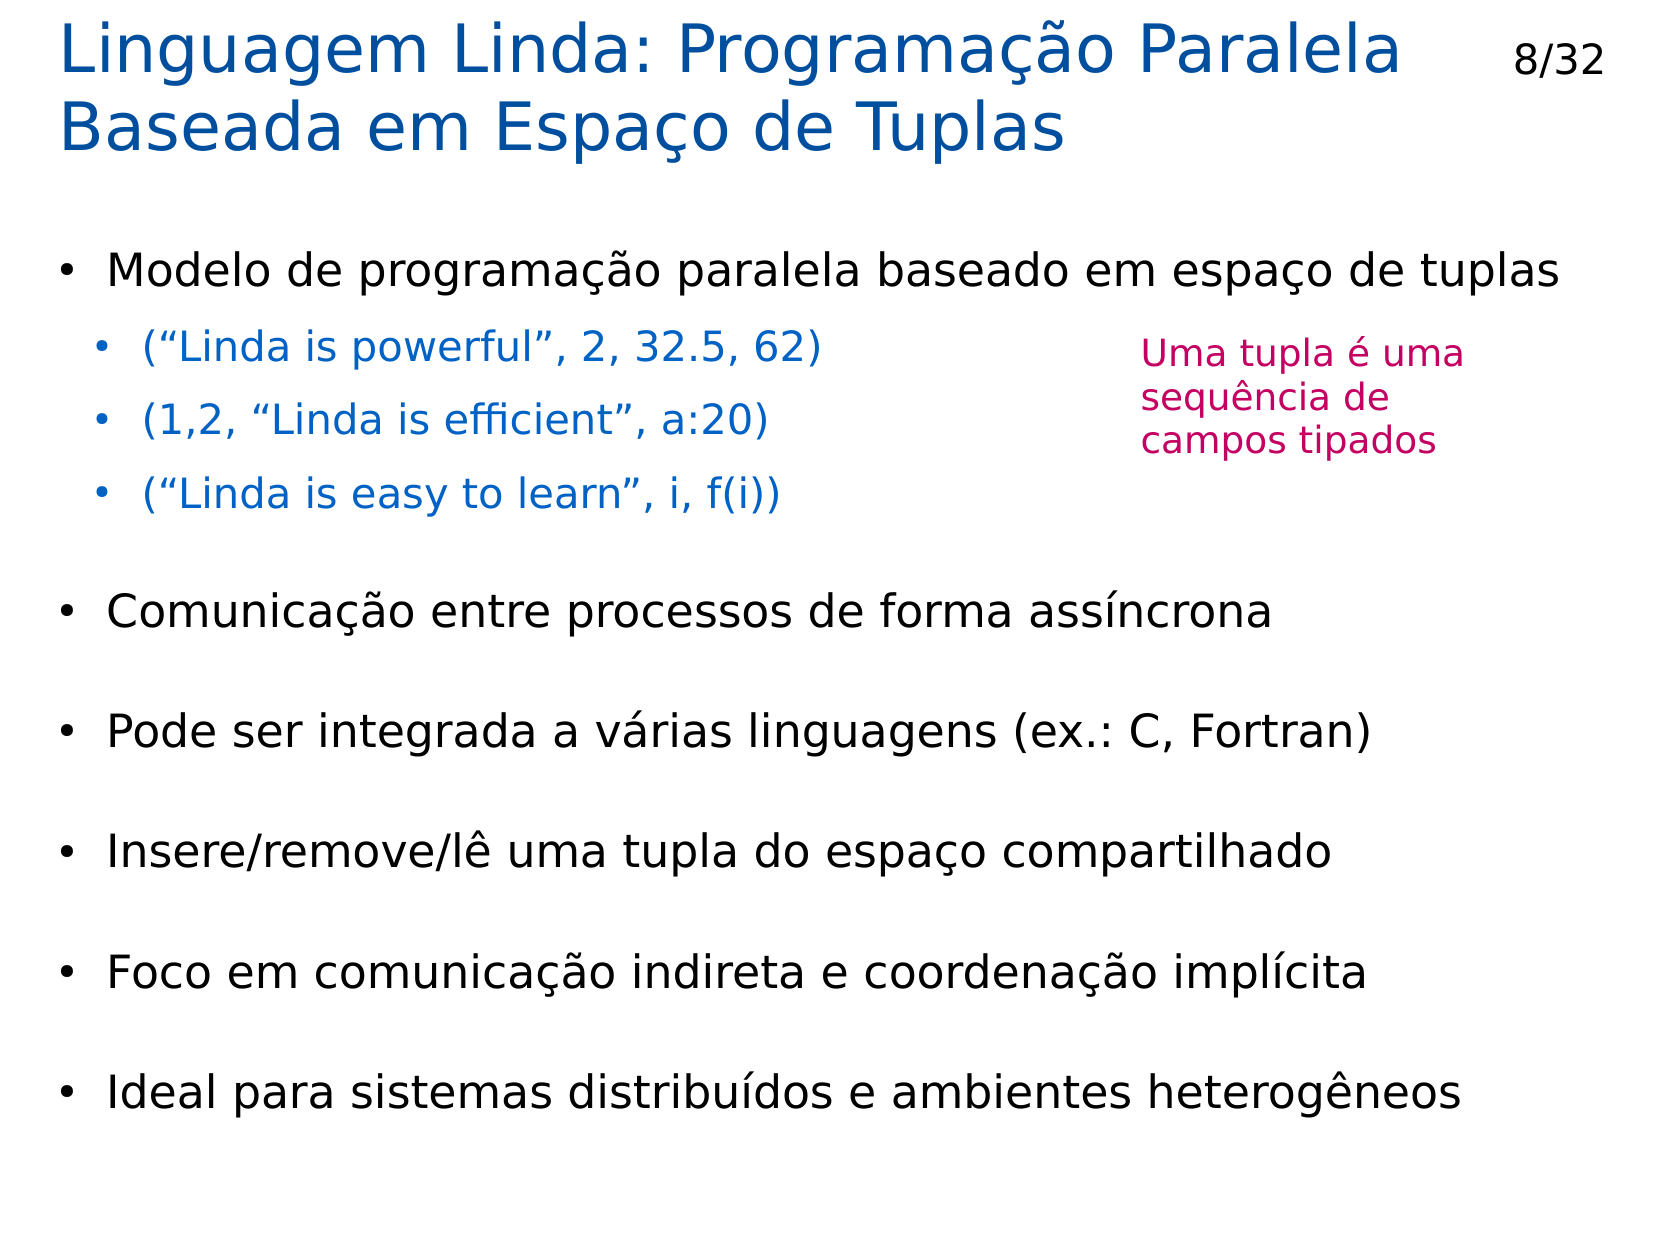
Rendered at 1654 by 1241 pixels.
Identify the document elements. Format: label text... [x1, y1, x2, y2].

title Linguagem Linda: Programação Paralela Baseada em Espaço de Tuplas [59, 10, 1506, 167]
list Modelo de programação paralela baseado em espaço de tuplas (“Linda is powerful”, 2, 32.5, 62) (1,2, “Linda is efficient”, a:20) (“Linda is easy to learn”, i, f(i)) Comunicação entre processos de forma assíncrona Pode ser integrada a várias linguagens (ex.: C, Fortran) Insere/remove/lê uma tupla do espaço compartilhado Foco em comunicação indireta e coordenação implícita Ideal para sistemas distribuídos e ambientes heterogêneos [59, 236, 1595, 1211]
text_box Uma tupla é uma sequência de campos tipados [1125, 324, 1559, 511]
